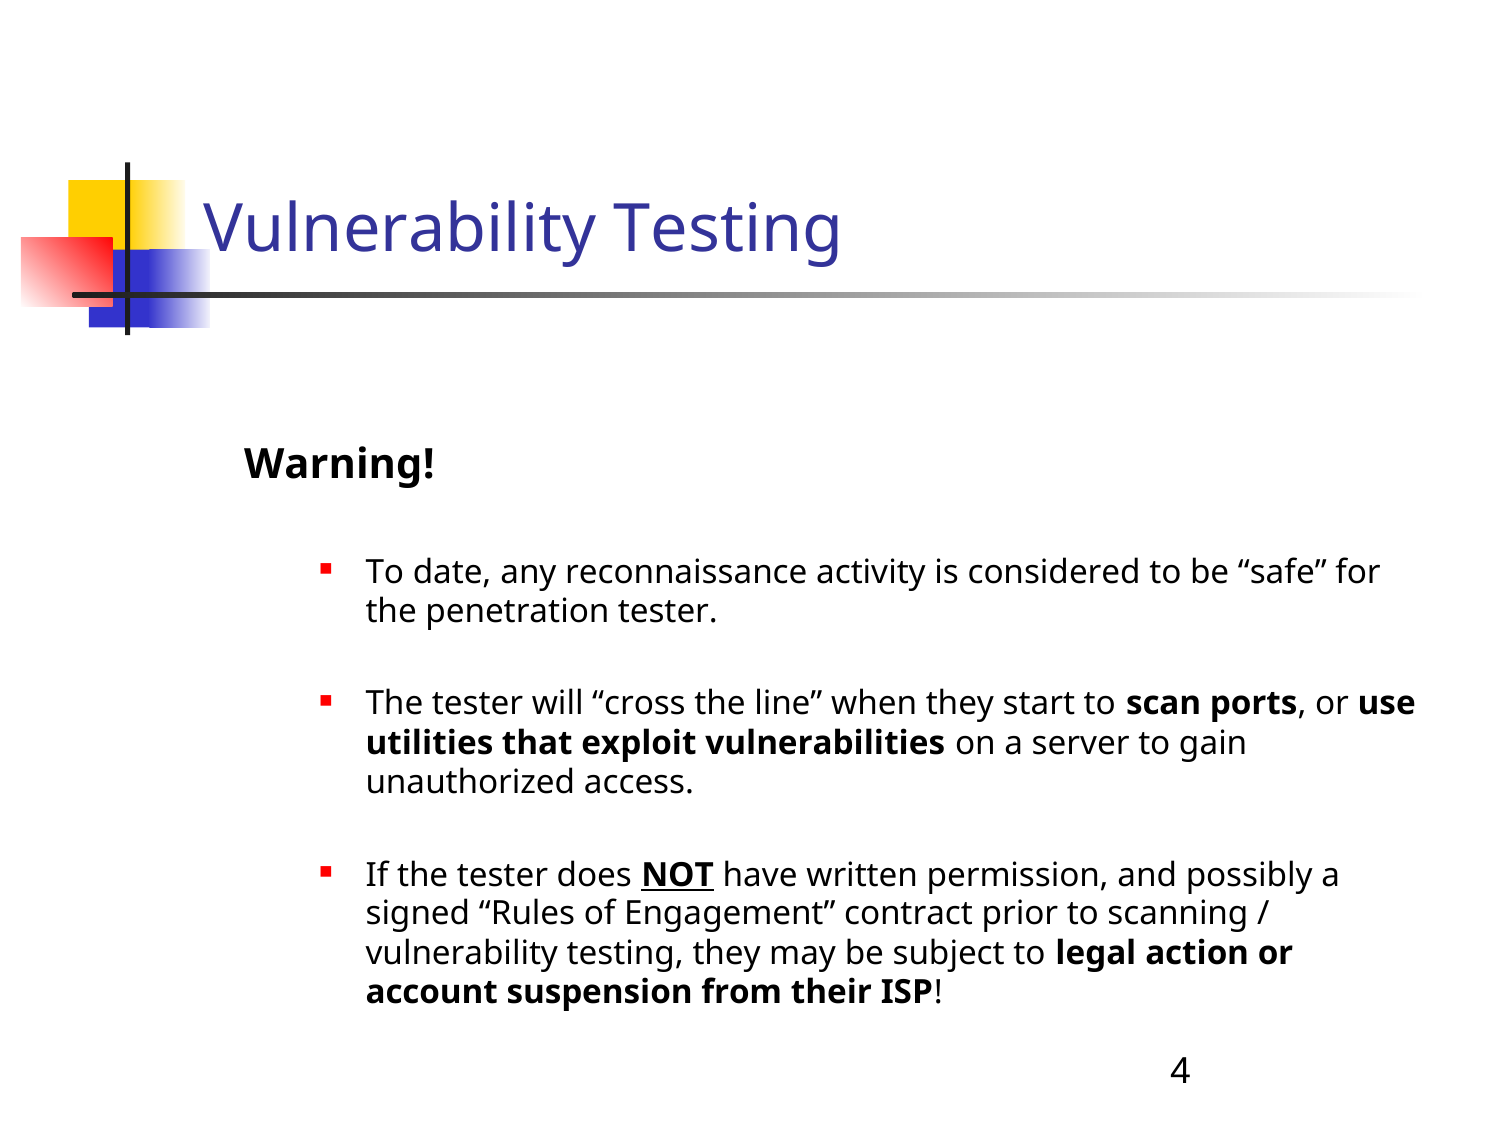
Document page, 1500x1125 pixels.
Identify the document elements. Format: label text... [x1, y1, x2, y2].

title Vulnerability Testing [188, 18, 1468, 276]
list Warning! To date, any reconnaissance activity is considered to be “safe” for the penetration tester. The tester will “cross the line” when they start to scan ports, or use utilities that exploit vulnerabilities on a server to gain unauthorized access. If the tester does NOT have written permission, and possibly a signed “Rules of Engagement” contract prior to scanning / vulnerability testing, they may be subject to legal action or account suspension from their ISP! [229, 365, 1434, 1034]
